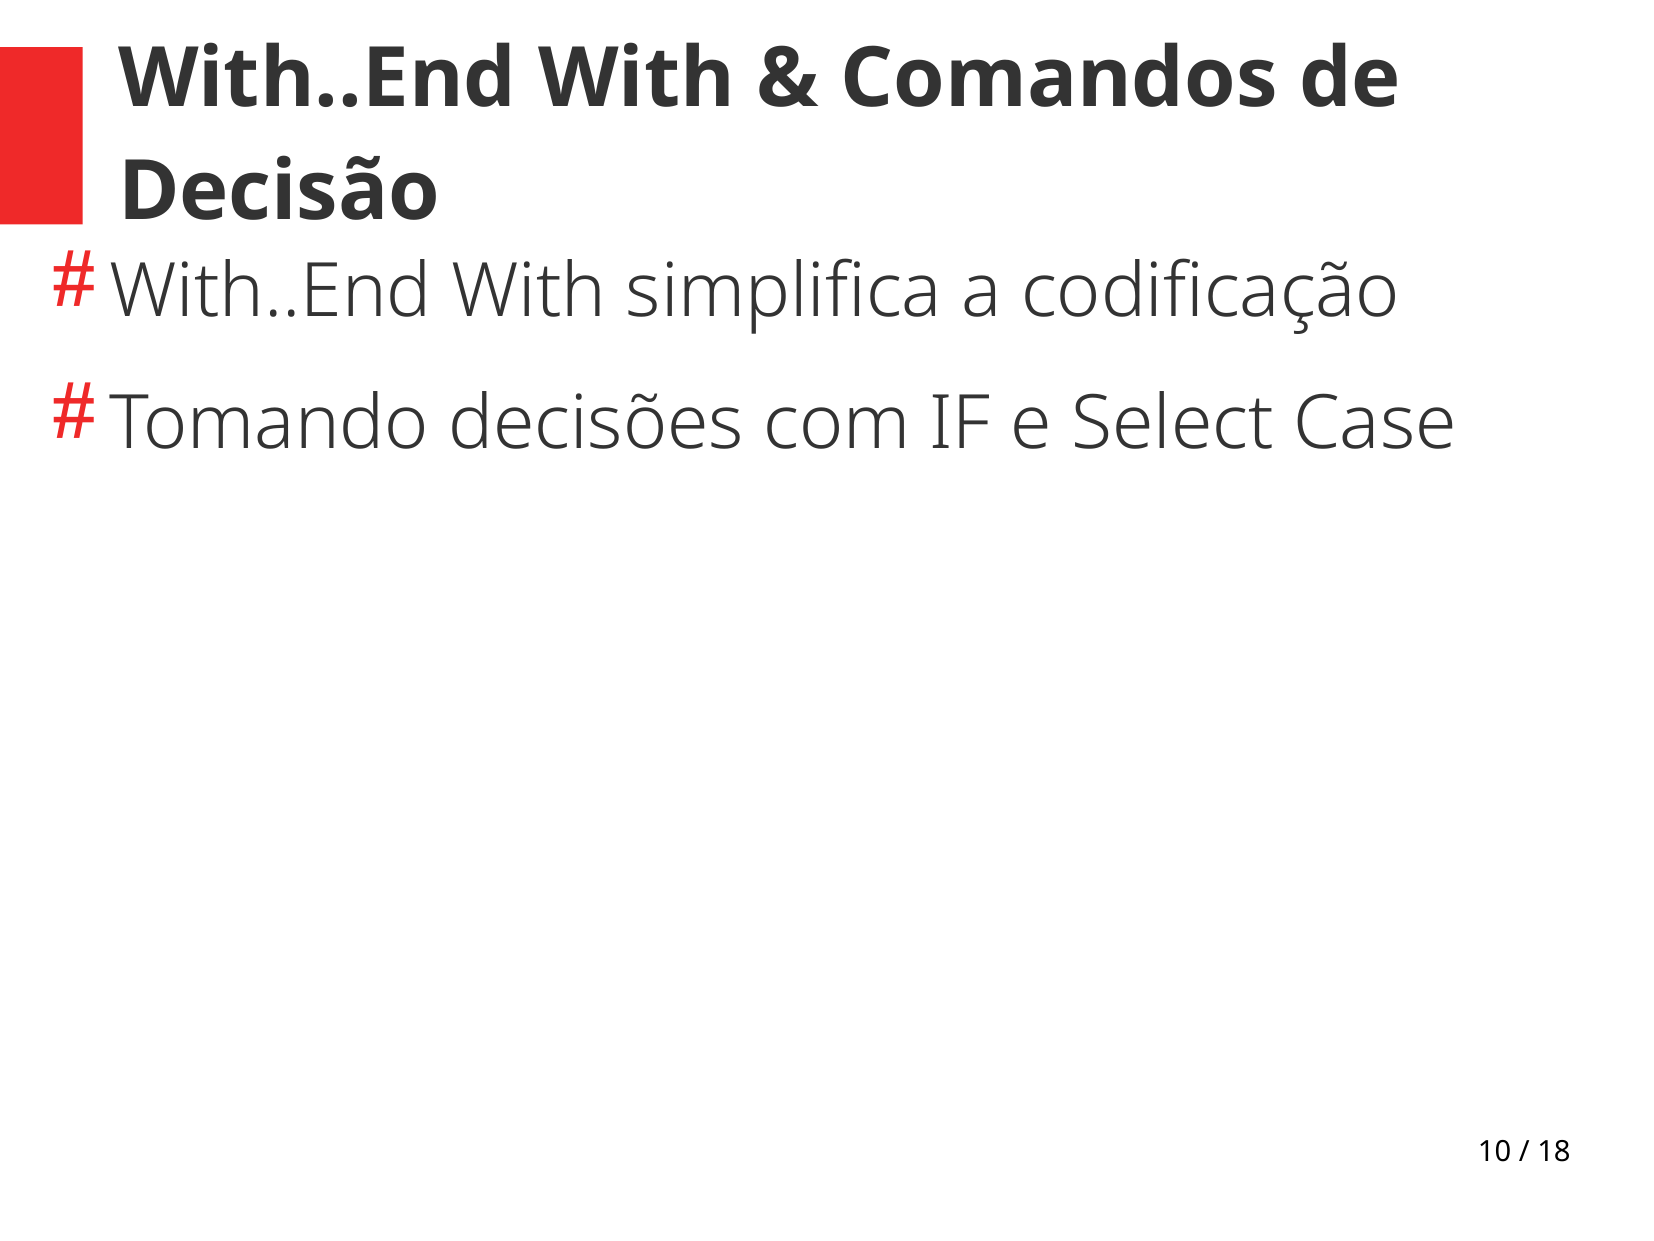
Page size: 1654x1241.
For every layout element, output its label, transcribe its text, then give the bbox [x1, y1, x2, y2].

list With..End With simplifica a codificação Tomando decisões com IF e Select Case [35, 236, 1607, 1111]
title With..End With & Comandos de Decisão [118, 31, 1571, 231]
